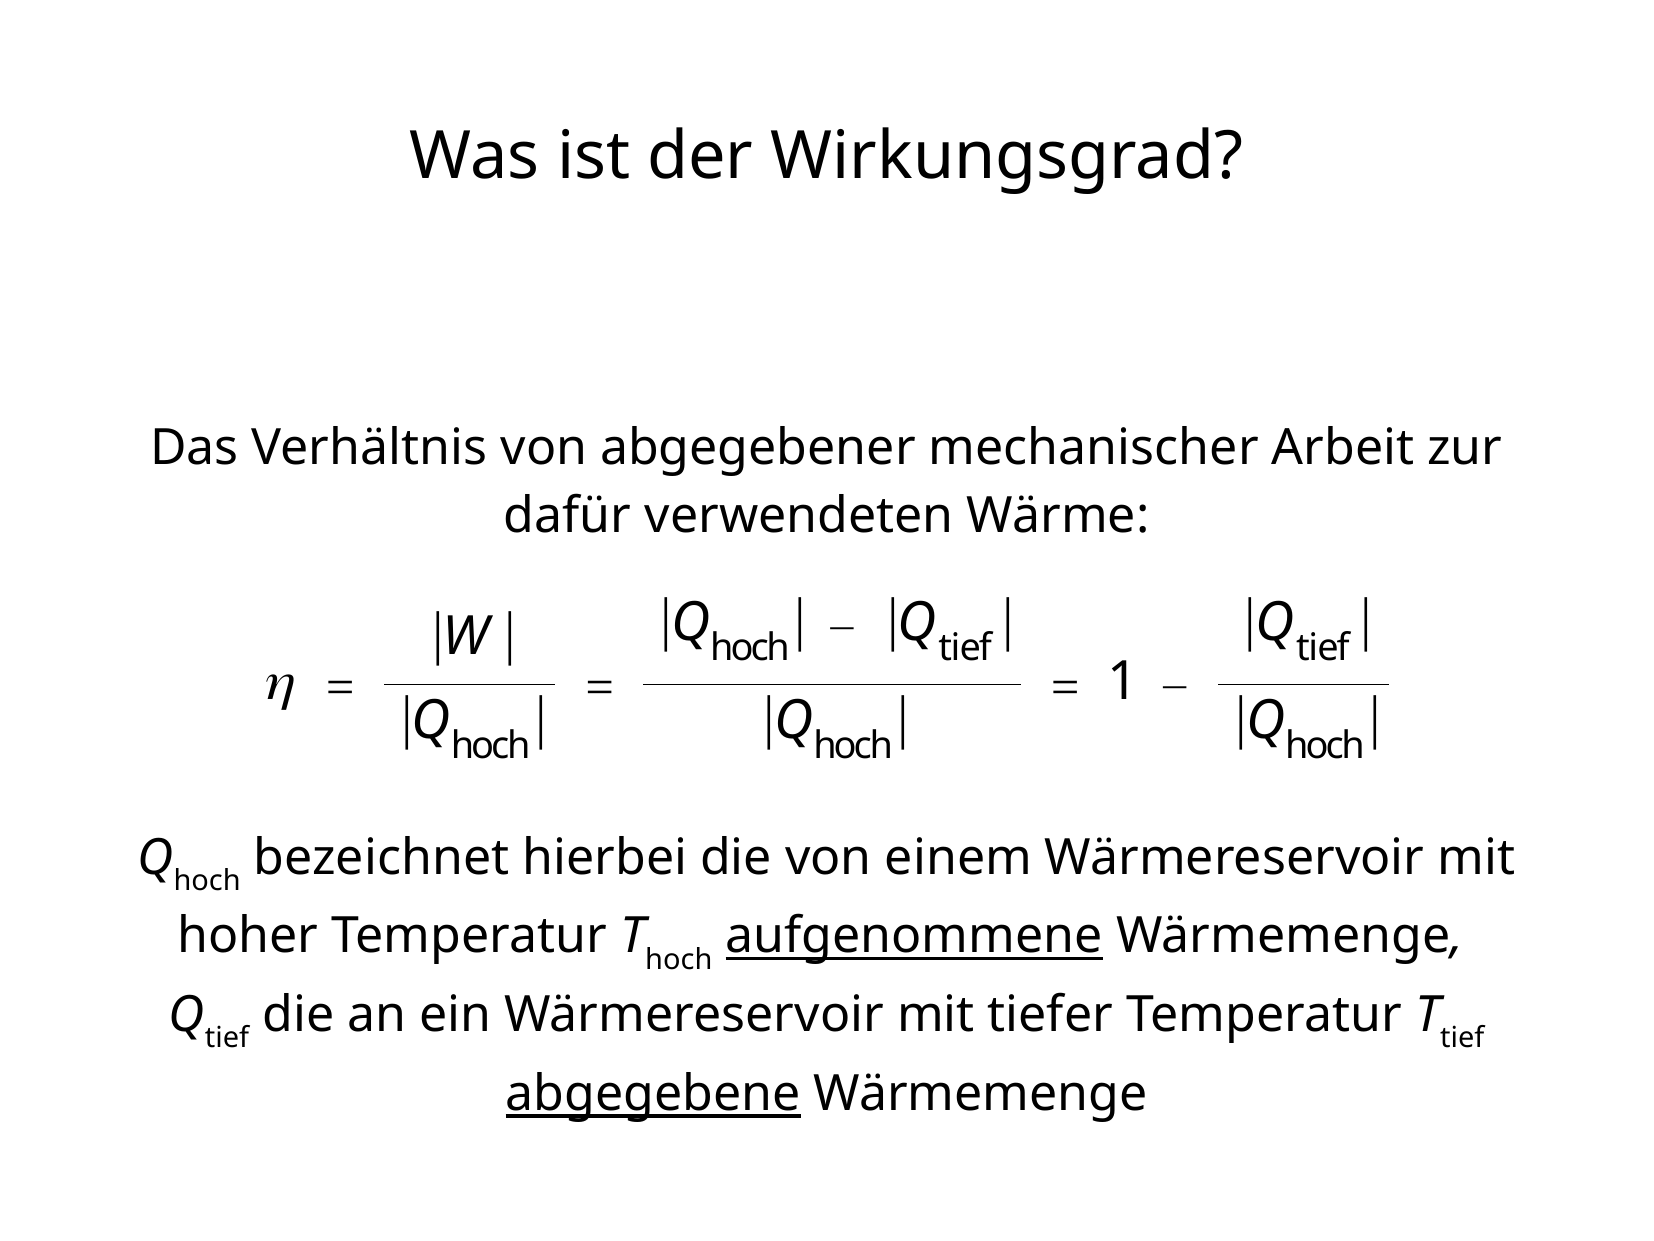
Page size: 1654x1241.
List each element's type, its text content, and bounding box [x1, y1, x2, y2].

subtitle Das Verhältnis von abgegebener mechanischer Arbeit zur dafür verwendeten Wärme: Qhoch bezeichnet hierbei die von einem Wärmereservoir mit hoher Temperatur Thoch aufgenommene Wärmemenge, Qtief die an ein Wärmereservoir mit tiefer Temperatur Ttief abgegebene Wärmemenge [82, 408, 1571, 1128]
chart [255, 588, 1399, 770]
title Was ist der Wirkungsgrad? [82, 49, 1571, 257]
